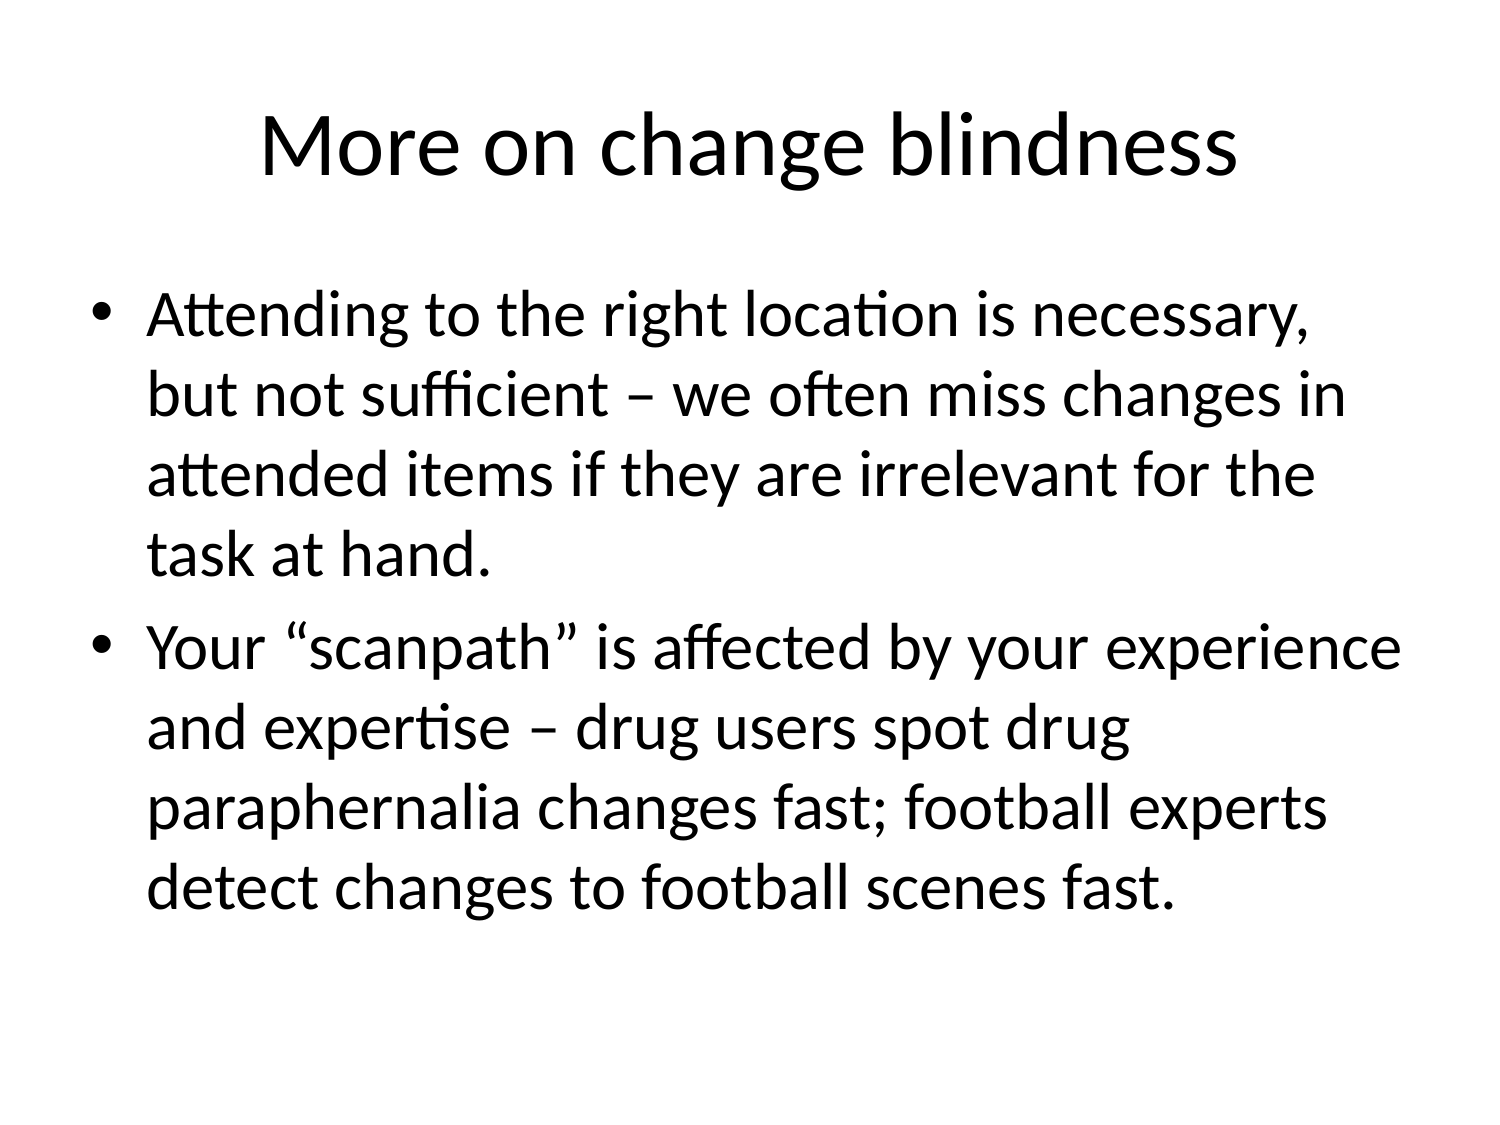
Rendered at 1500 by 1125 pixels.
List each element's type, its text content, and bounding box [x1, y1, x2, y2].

title More on change blindness [75, 45, 1425, 233]
list Attending to the right location is necessary, but not sufficient – we often miss changes in attended items if they are irrelevant for the task at hand. Your “scanpath” is affected by your experience and expertise – drug users spot drug paraphernalia changes fast; football experts detect changes to football scenes fast. [75, 262, 1425, 1005]
